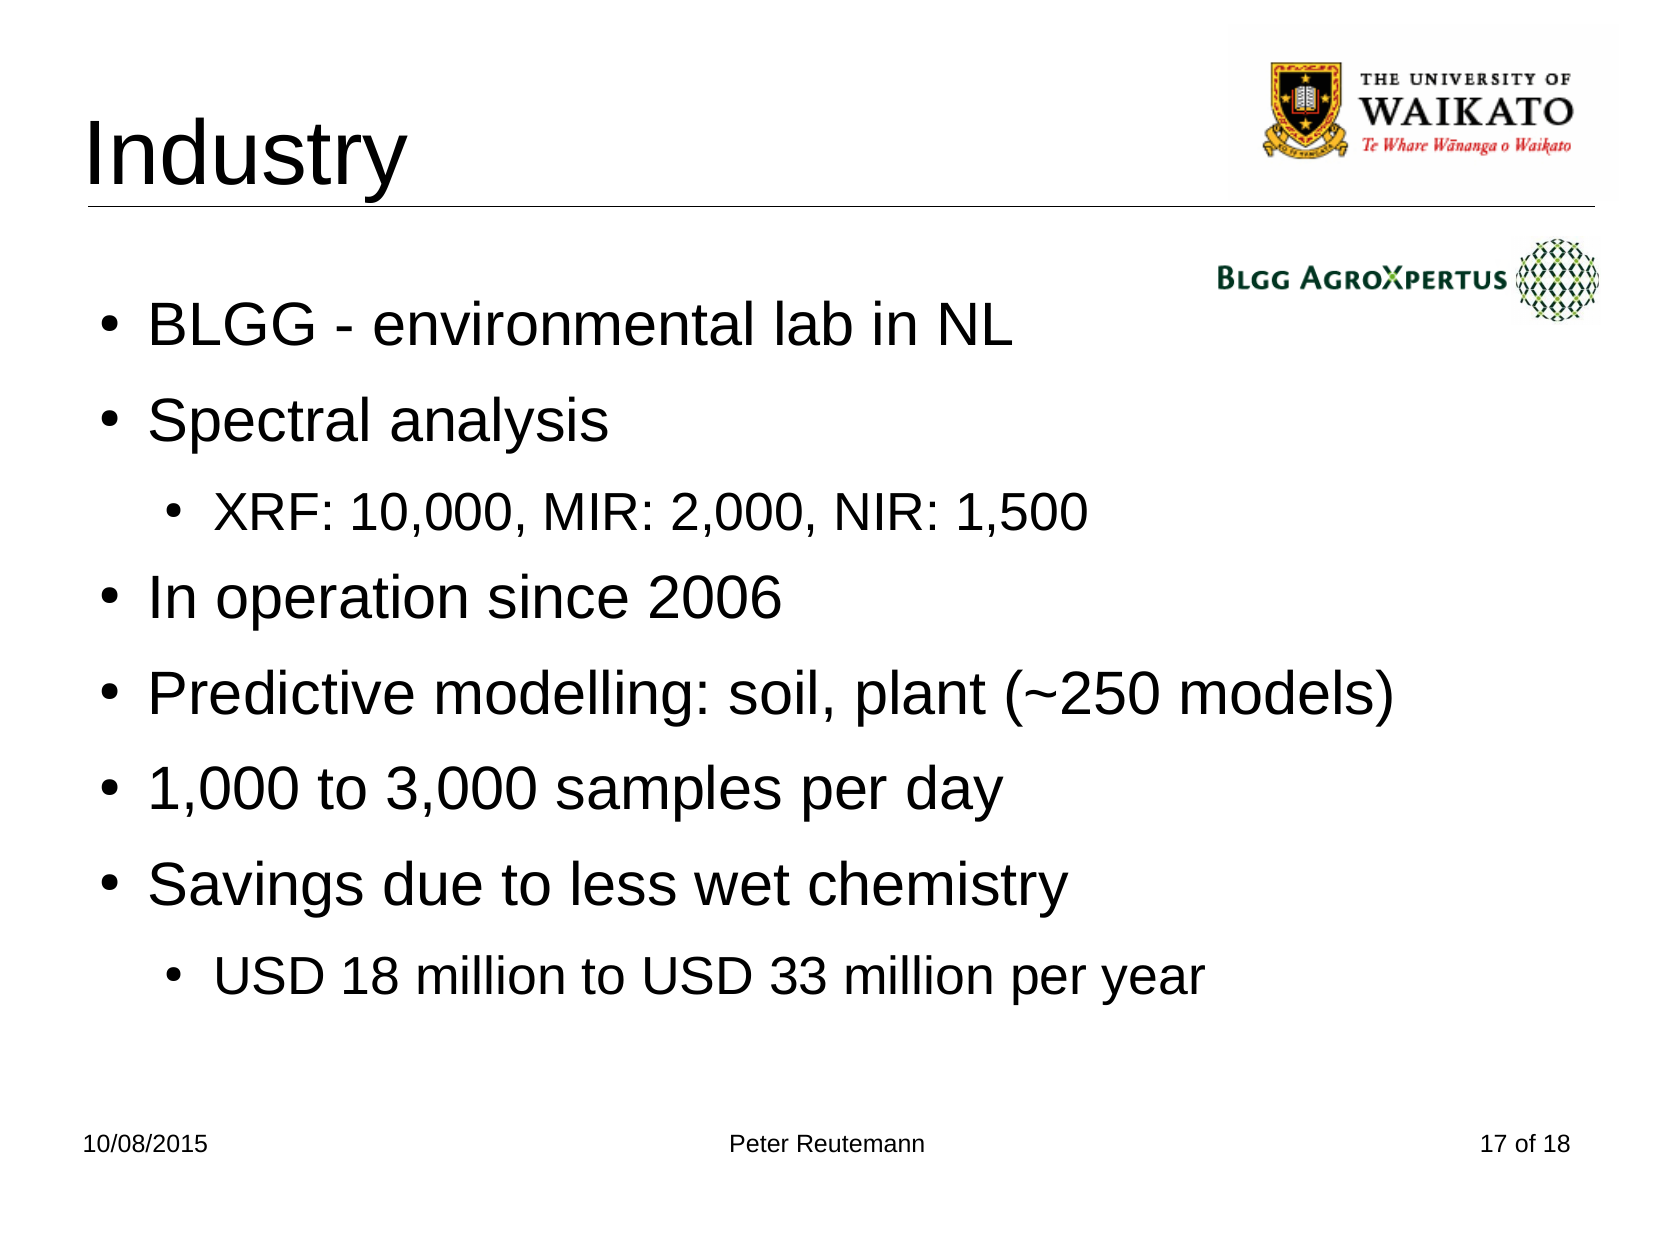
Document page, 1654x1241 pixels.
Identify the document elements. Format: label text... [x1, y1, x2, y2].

picture [1511, 236, 1601, 325]
picture [1210, 259, 1510, 297]
picture [1228, 24, 1619, 201]
list BLGG - environmental lab in NL Spectral analysis XRF: 10,000, MIR: 2,000, NIR: 1,500 In operation since 2006 Predictive modelling: soil, plant (~250 models) 1,000 to 3,000 samples per day Savings due to less wet chemistry USD 18 million to USD 33 million per year [82, 290, 1571, 1010]
title Industry [82, 49, 1571, 257]
